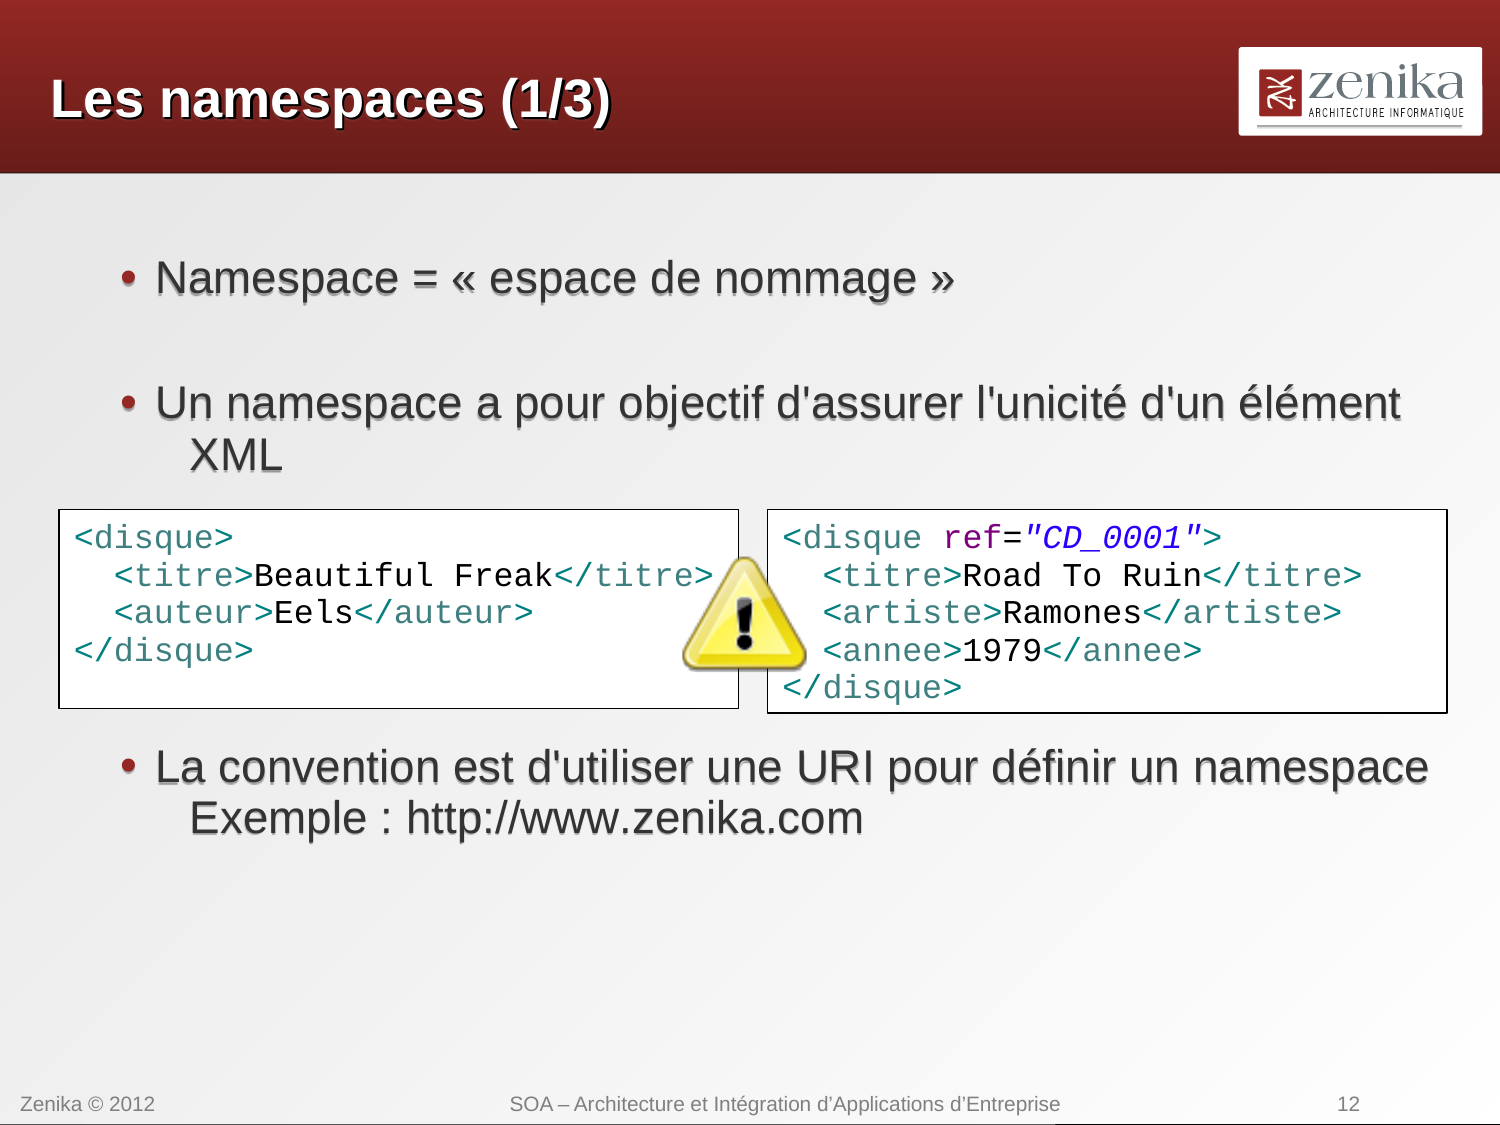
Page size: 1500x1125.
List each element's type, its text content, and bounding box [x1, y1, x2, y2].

text_box <disque ref="CD_0001"> <titre>Road To Ruin</titre> <artiste>Ramones</artiste> <annee>1979</annee> </disque> [767, 509, 1447, 714]
title Les namespaces (1/3) [50, 22, 1206, 172]
list Namespace = « espace de nommage » Un namespace a pour objectif d'assurer l'unicité d'un élément XML La convention est d'utiliser une URI pour définir un namespace Exemple : http://www.zenika.com [50, 249, 1435, 1064]
text_box <disque> <titre>Beautiful Freak</titre> <auteur>Eels</auteur> </disque> [59, 509, 739, 709]
picture [679, 545, 813, 680]
